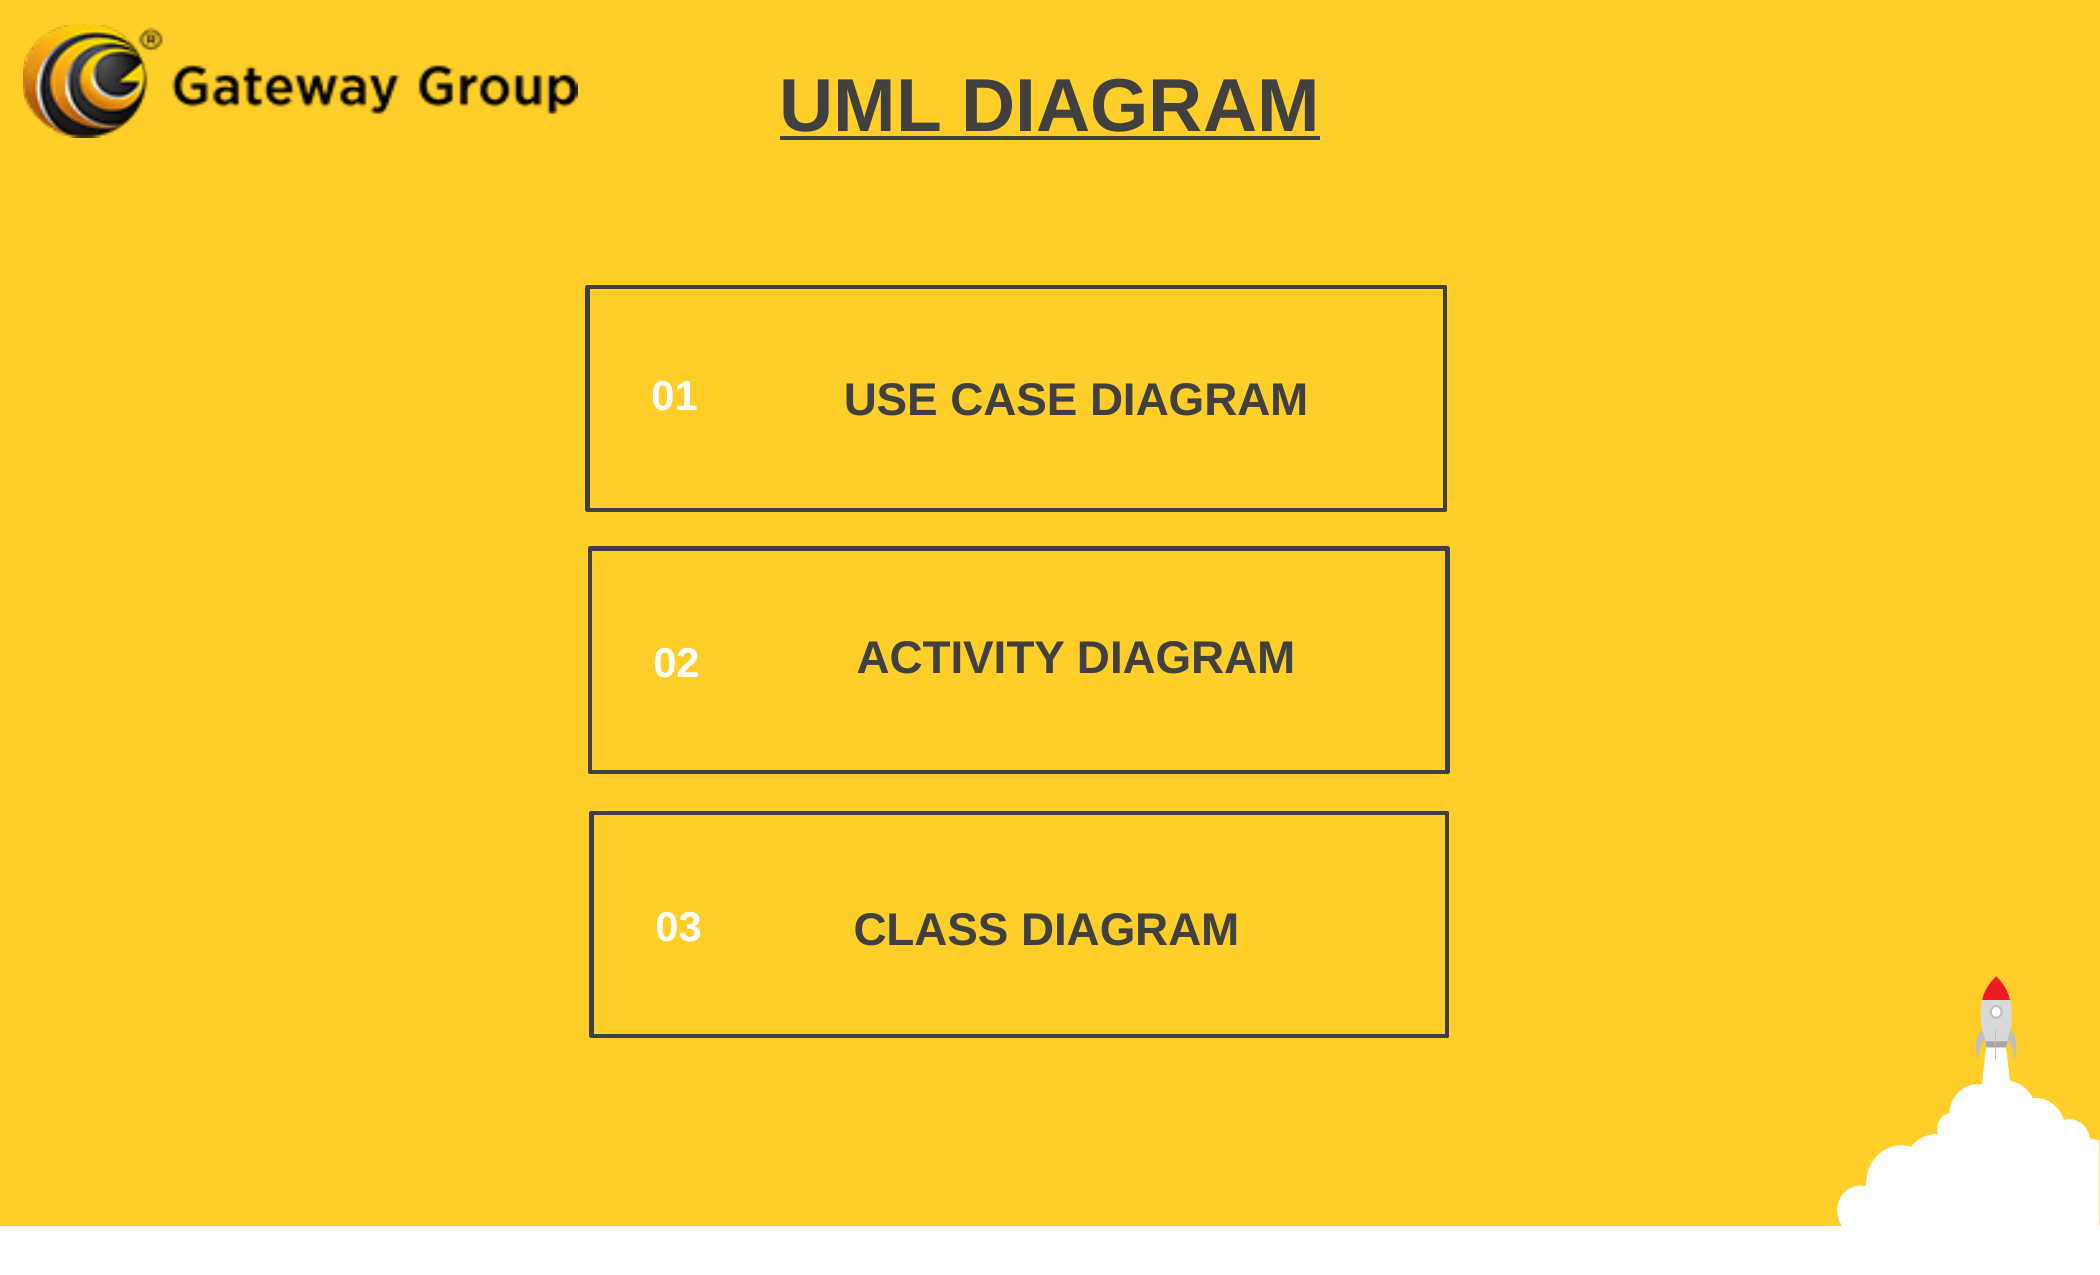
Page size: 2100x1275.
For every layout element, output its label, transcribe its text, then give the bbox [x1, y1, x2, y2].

text_box 01 [636, 361, 713, 426]
text_box UML DIAGRAM [0, 30, 2100, 173]
text_box [591, 812, 1448, 1037]
text_box [589, 548, 1448, 772]
text_box USE CASE DIAGRAM [810, 361, 1342, 432]
text_box [587, 286, 1446, 511]
text_box 03 [640, 892, 717, 958]
text_box ACTIVITY DIAGRAM [810, 620, 1342, 691]
text_box CLASS DIAGRAM [781, 892, 1312, 963]
text_box 02 [638, 628, 715, 694]
picture [23, 24, 578, 138]
